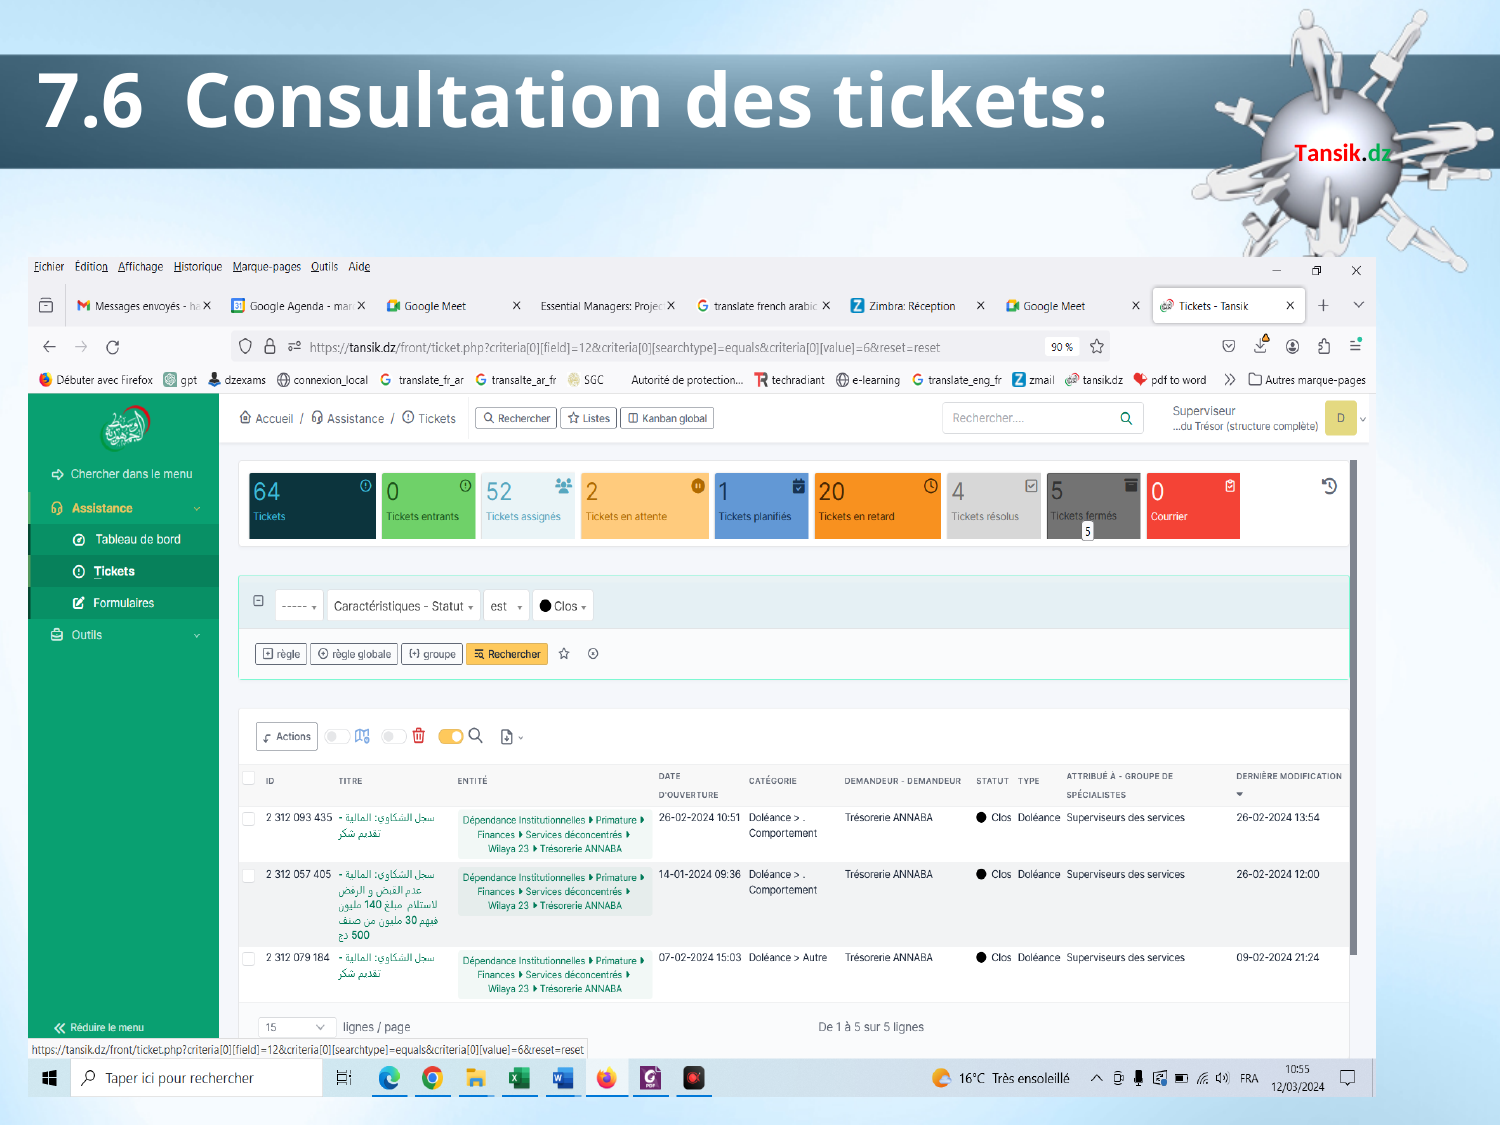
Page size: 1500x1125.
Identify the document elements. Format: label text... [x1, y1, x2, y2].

text_box Tansik.dz [1279, 128, 1422, 185]
title 7.6 Consultation des tickets: [22, 39, 1160, 157]
picture [28, 257, 1376, 1097]
